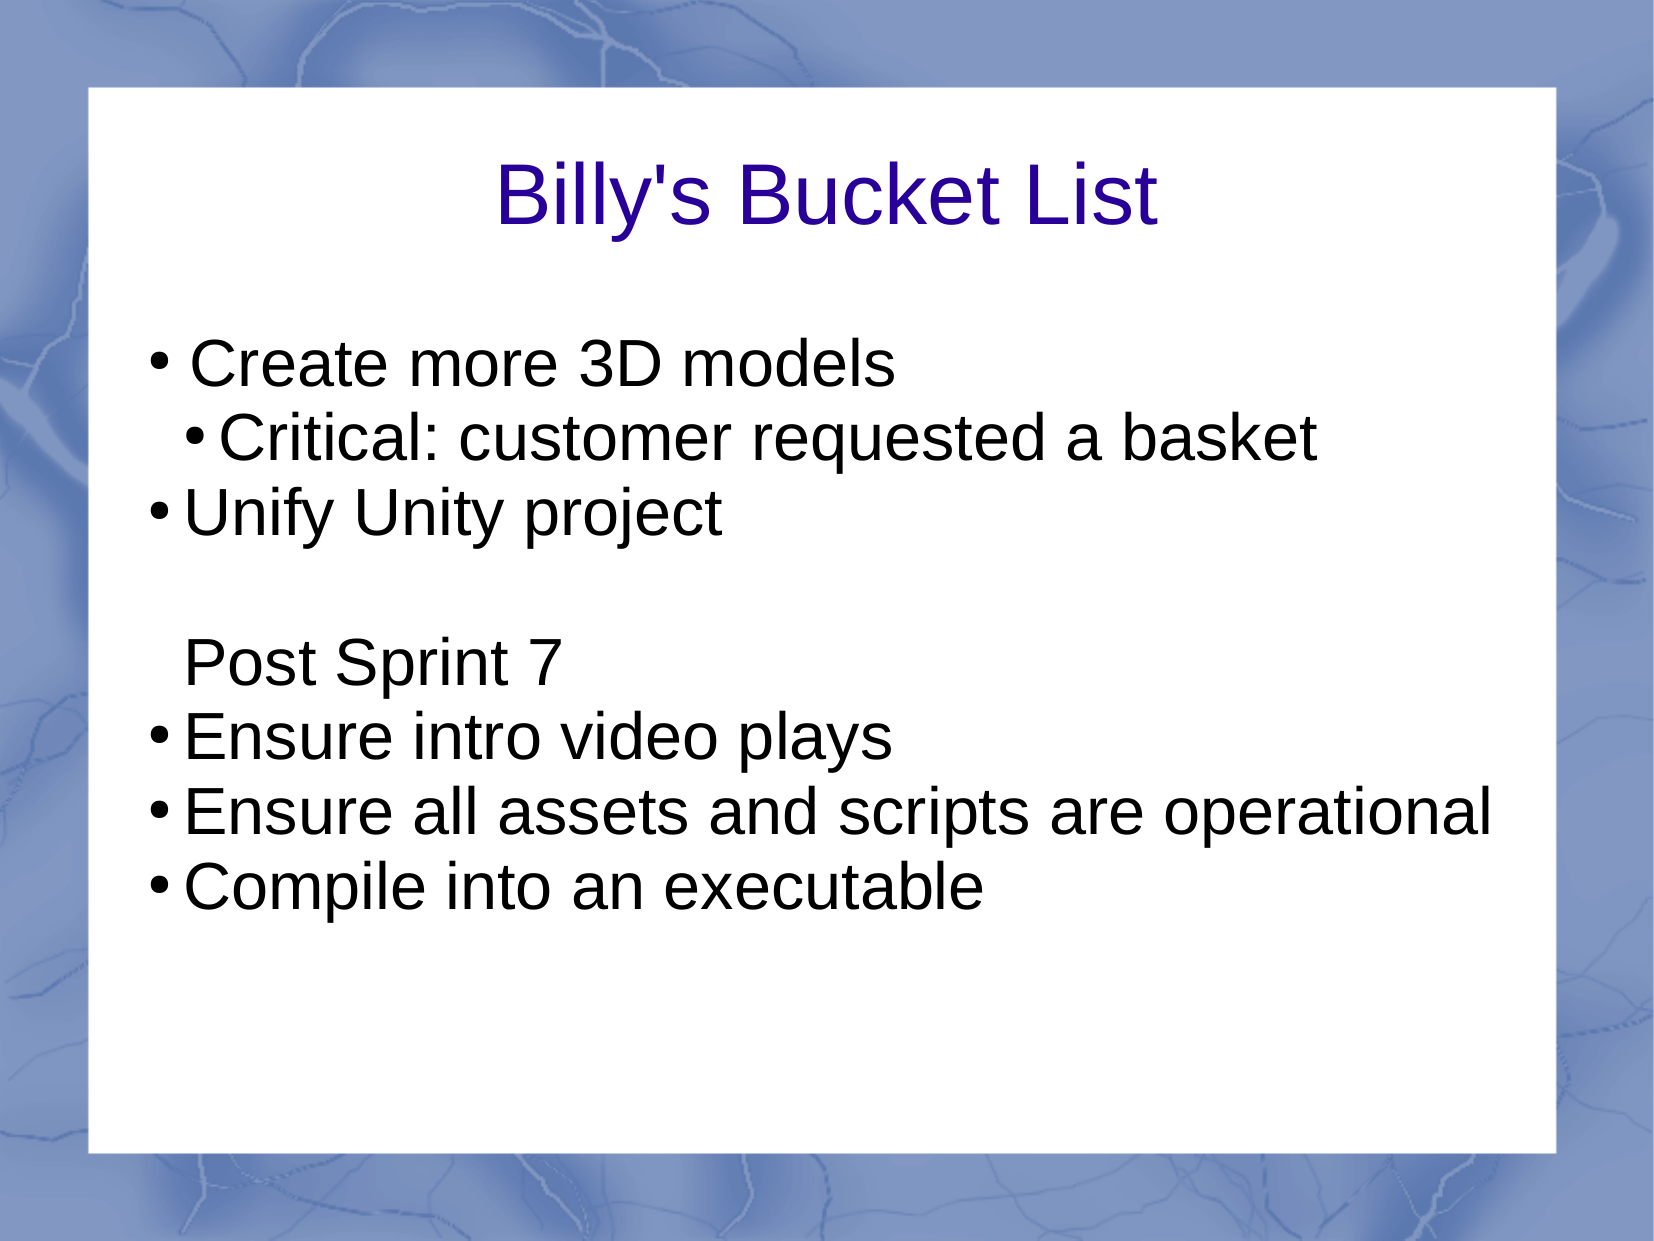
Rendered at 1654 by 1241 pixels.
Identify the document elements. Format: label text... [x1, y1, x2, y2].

picture [0, 0, 1654, 1241]
title Billy's Bucket List [118, 90, 1536, 298]
subtitle Create more 3D models Critical: customer requested a basket Unify Unity project Post Sprint 7 Ensure intro video plays Ensure all assets and scripts are operational Compile into an executable [147, 325, 1506, 1074]
